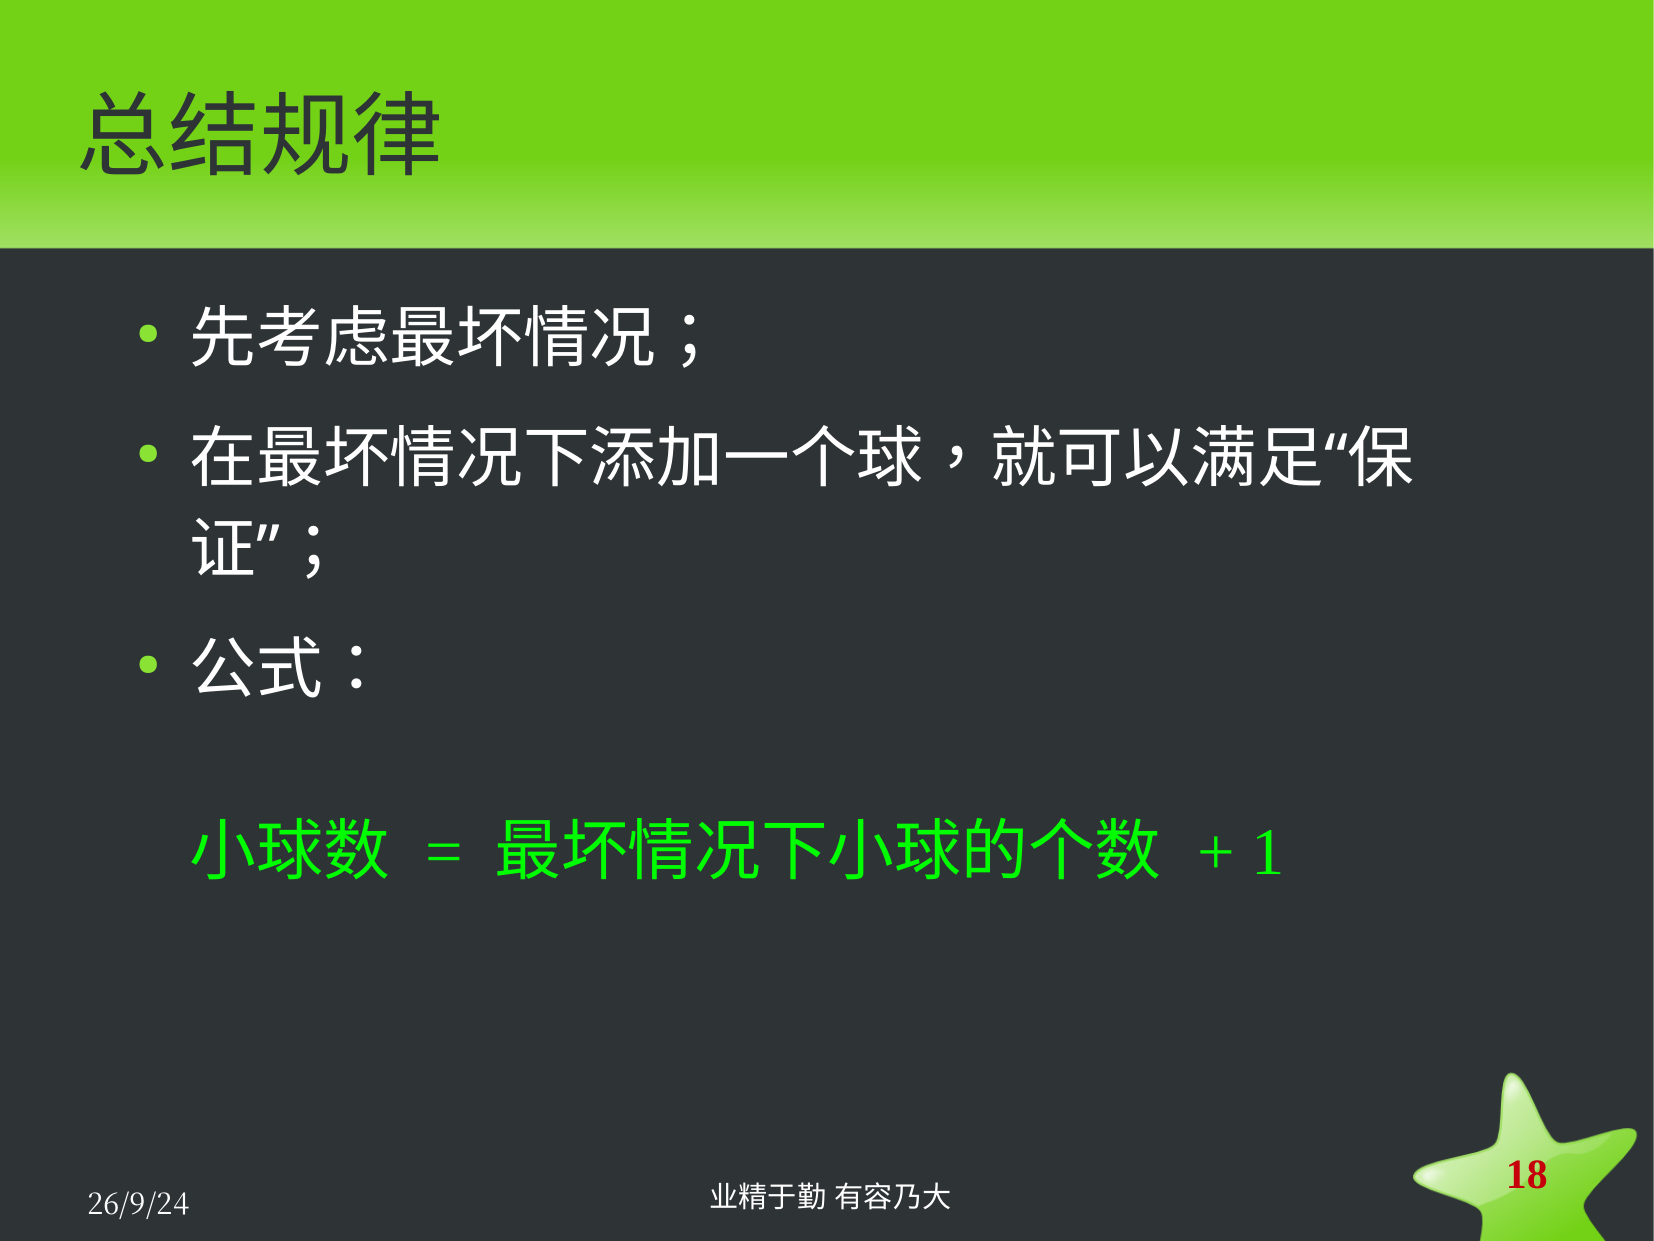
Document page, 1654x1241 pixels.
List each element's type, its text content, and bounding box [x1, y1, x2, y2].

picture [0, 0, 1654, 1241]
list 先考虑最坏情况； 在最坏情况下添加一个球，就可以满足“保证”； 公式： 小球数 = 最坏情况下小球的个数 + 1 [82, 290, 1571, 1109]
title 总结规律 [76, 29, 1565, 237]
